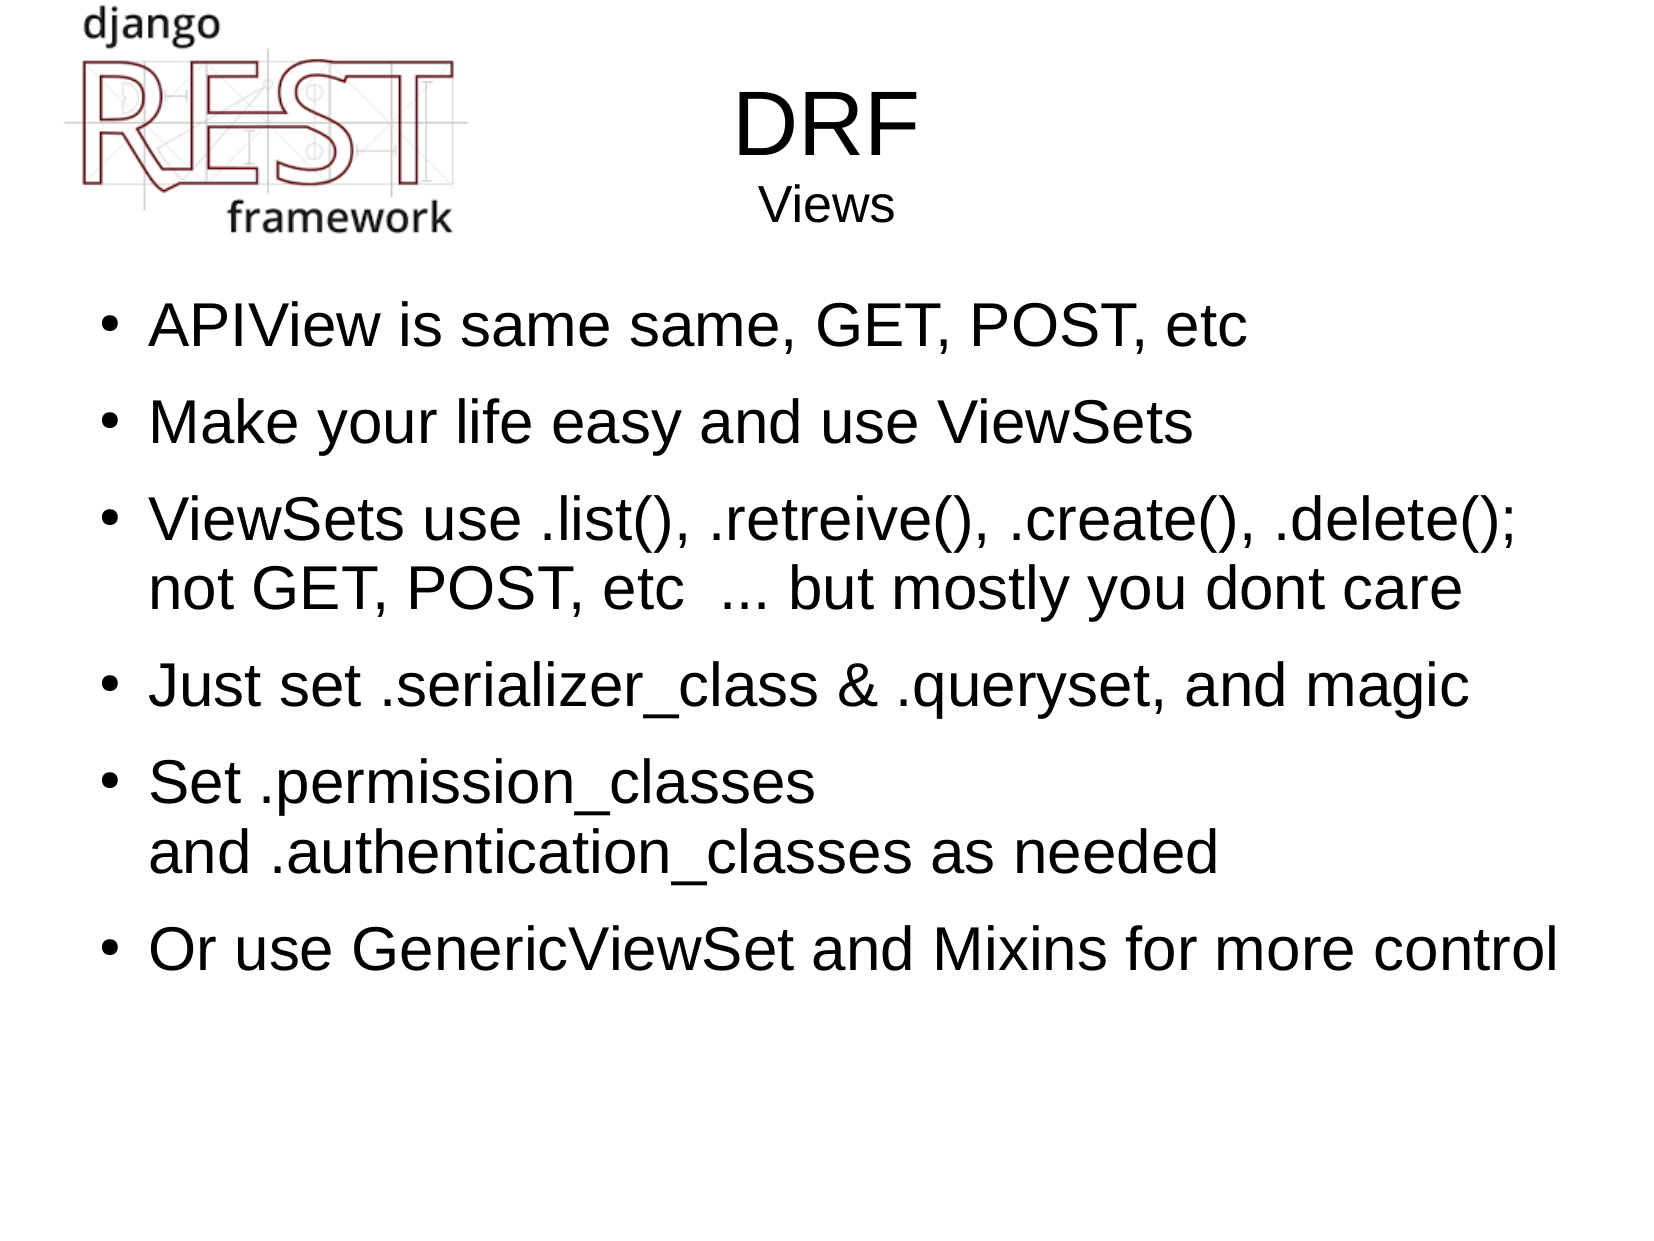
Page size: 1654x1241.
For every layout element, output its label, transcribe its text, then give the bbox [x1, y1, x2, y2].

list APIView is same same, GET, POST, etc Make your life easy and use ViewSets ViewSets use .list(), .retreive(), .create(), .delete(); not GET, POST, etc ... but mostly you dont care Just set .serializer_class & .queryset, and magic Set .permission_classes and .authentication_classes as needed Or use GenericViewSet and Mixins for more control [82, 290, 1571, 1010]
picture [3, 3, 532, 237]
title DRF Views [82, 49, 1571, 257]
